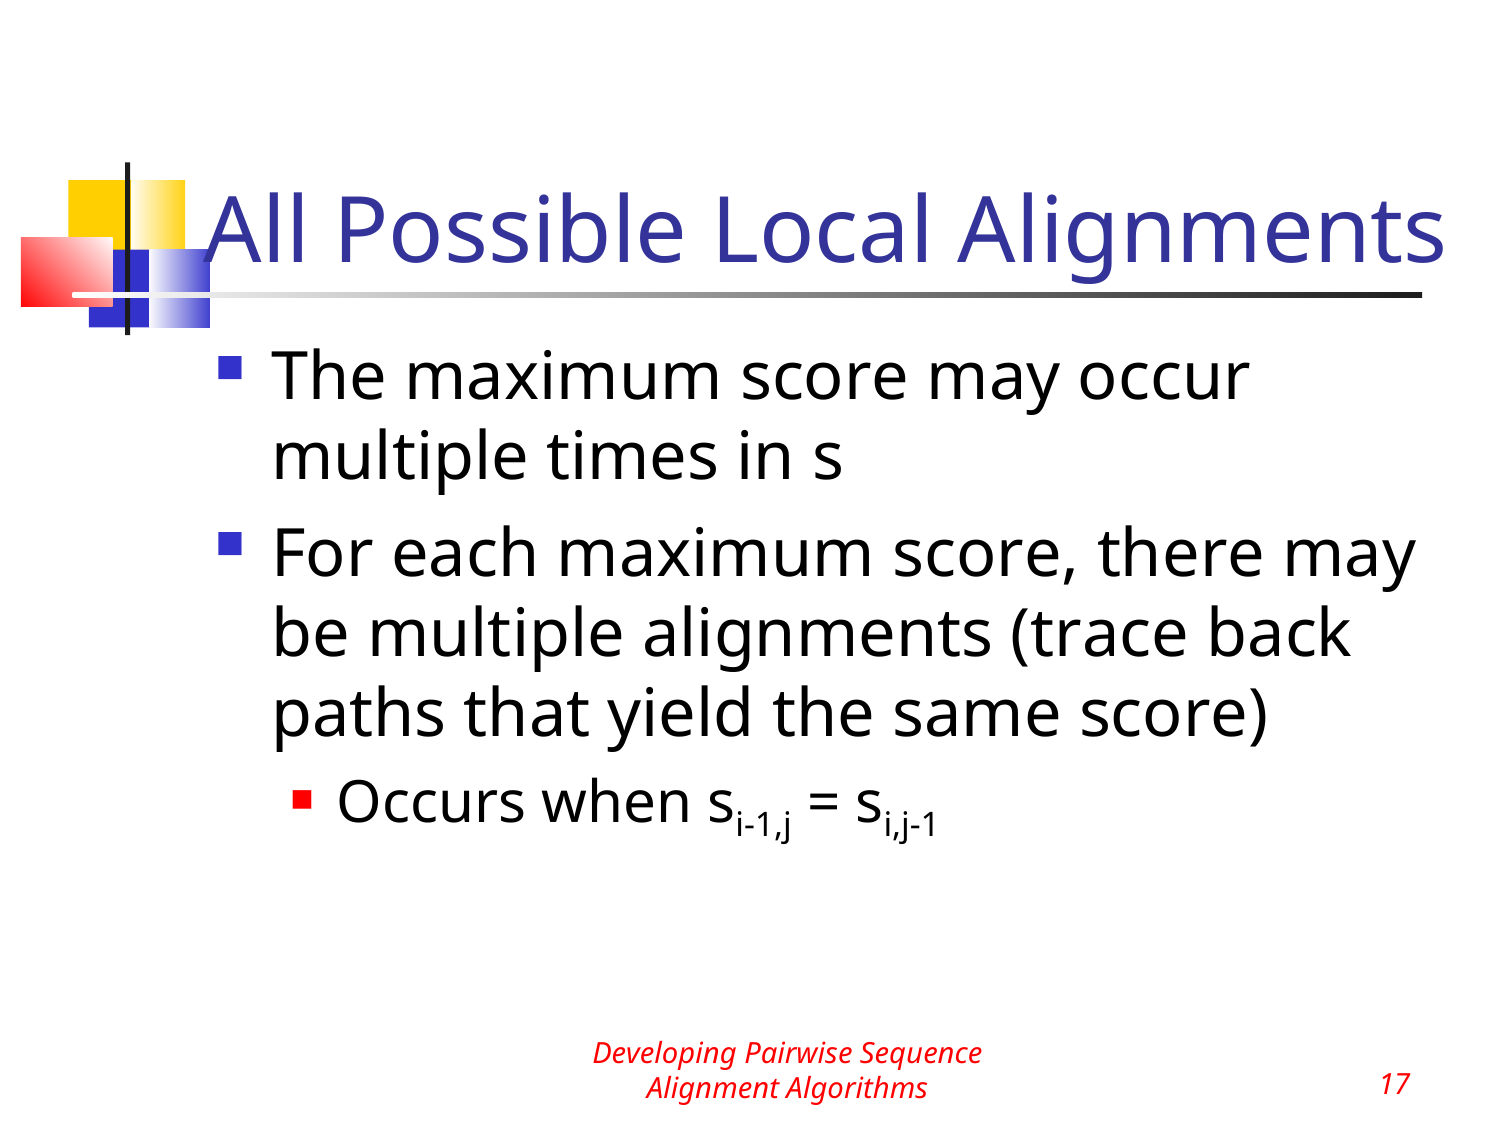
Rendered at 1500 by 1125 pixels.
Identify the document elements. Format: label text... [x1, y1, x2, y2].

title All Possible Local Alignments [188, 53, 1468, 289]
text_box <number> [1112, 1037, 1426, 1113]
list The maximum score may occur multiple times in s For each maximum score, there may be multiple alignments (trace back paths that yield the same score) Occurs when si-1,j = si,j-1 [200, 324, 1476, 1016]
text_box Developing Pairwise Sequence Alignment Algorithms [512, 1037, 1063, 1113]
